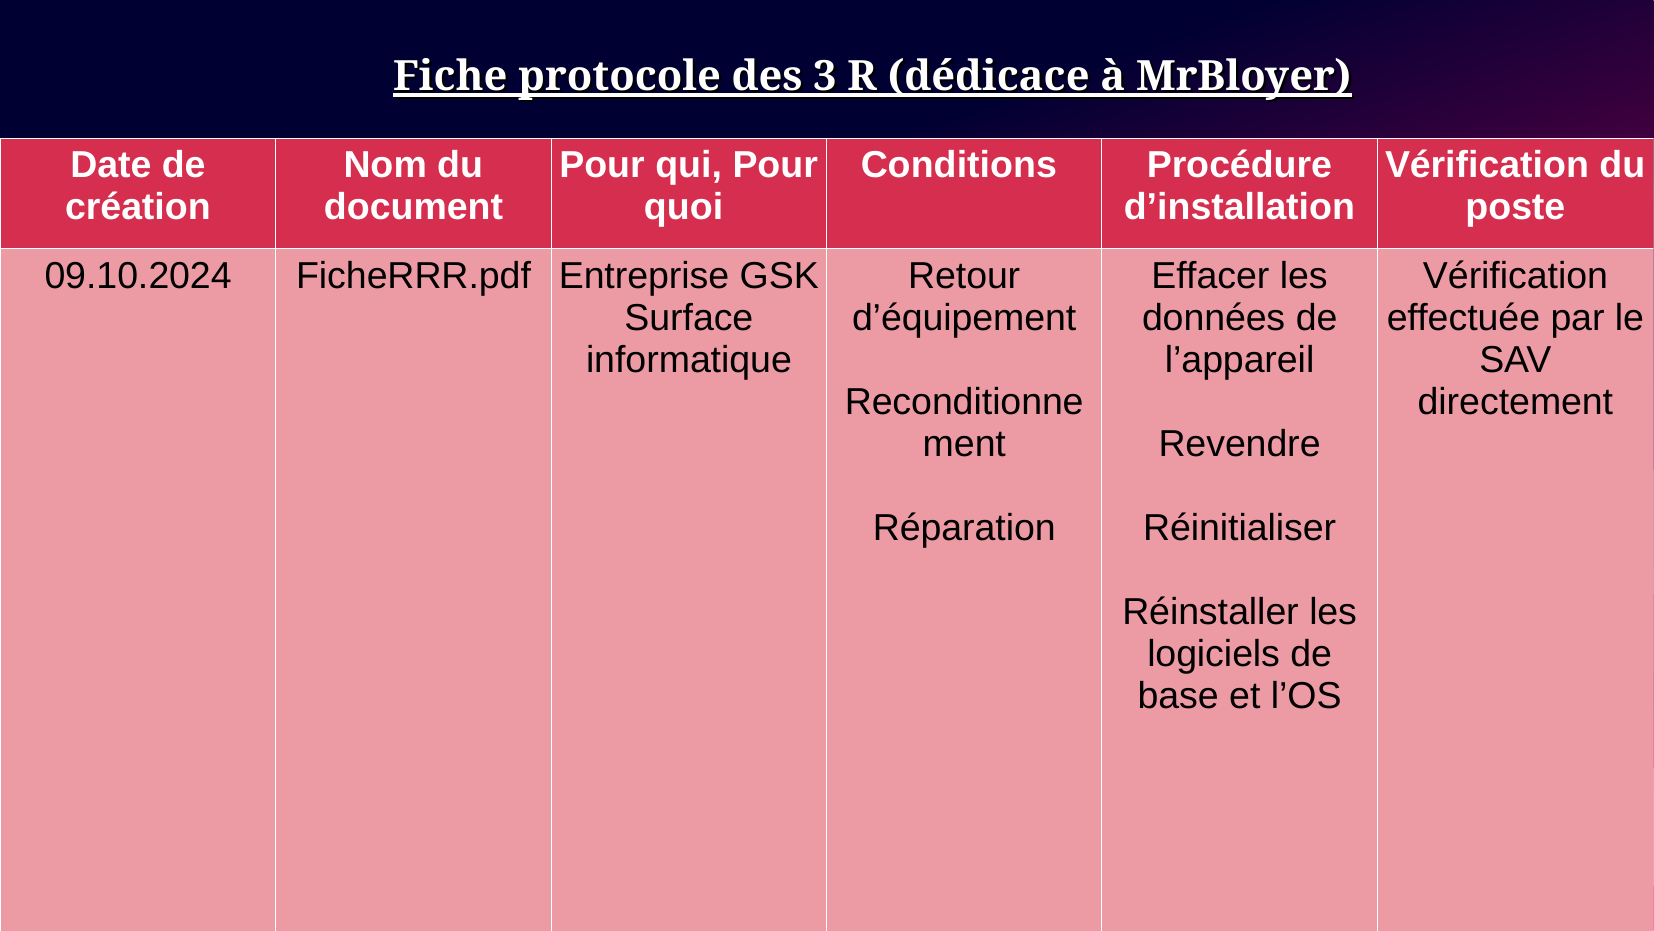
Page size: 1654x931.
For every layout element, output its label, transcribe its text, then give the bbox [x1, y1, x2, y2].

table_cell Effacer les données de l’appareil Revendre Réinitialiser Réinstaller les logiciels de base et l’OS [1102, 249, 1377, 931]
table_header Procédure d’installation [1102, 139, 1377, 248]
text_box Fiche protocole des 3 R (dédicace à MrBloyer) [378, 38, 1474, 118]
table_header Nom du document [276, 139, 551, 248]
table_cell 09.10.2024 [1, 249, 275, 931]
table_header Vérification du poste [1378, 139, 1653, 248]
table_cell Entreprise GSK Surface informatique [552, 249, 826, 931]
table_cell FicheRRR.pdf [276, 249, 551, 931]
table_header Pour qui, Pour quoi [552, 139, 826, 248]
table_cell Retour d’équipement Reconditionnement Réparation [827, 249, 1101, 931]
table_header Date de création [1, 139, 275, 248]
table_cell Vérification effectuée par le SAV directement [1378, 249, 1653, 931]
table_header Conditions [827, 139, 1101, 248]
